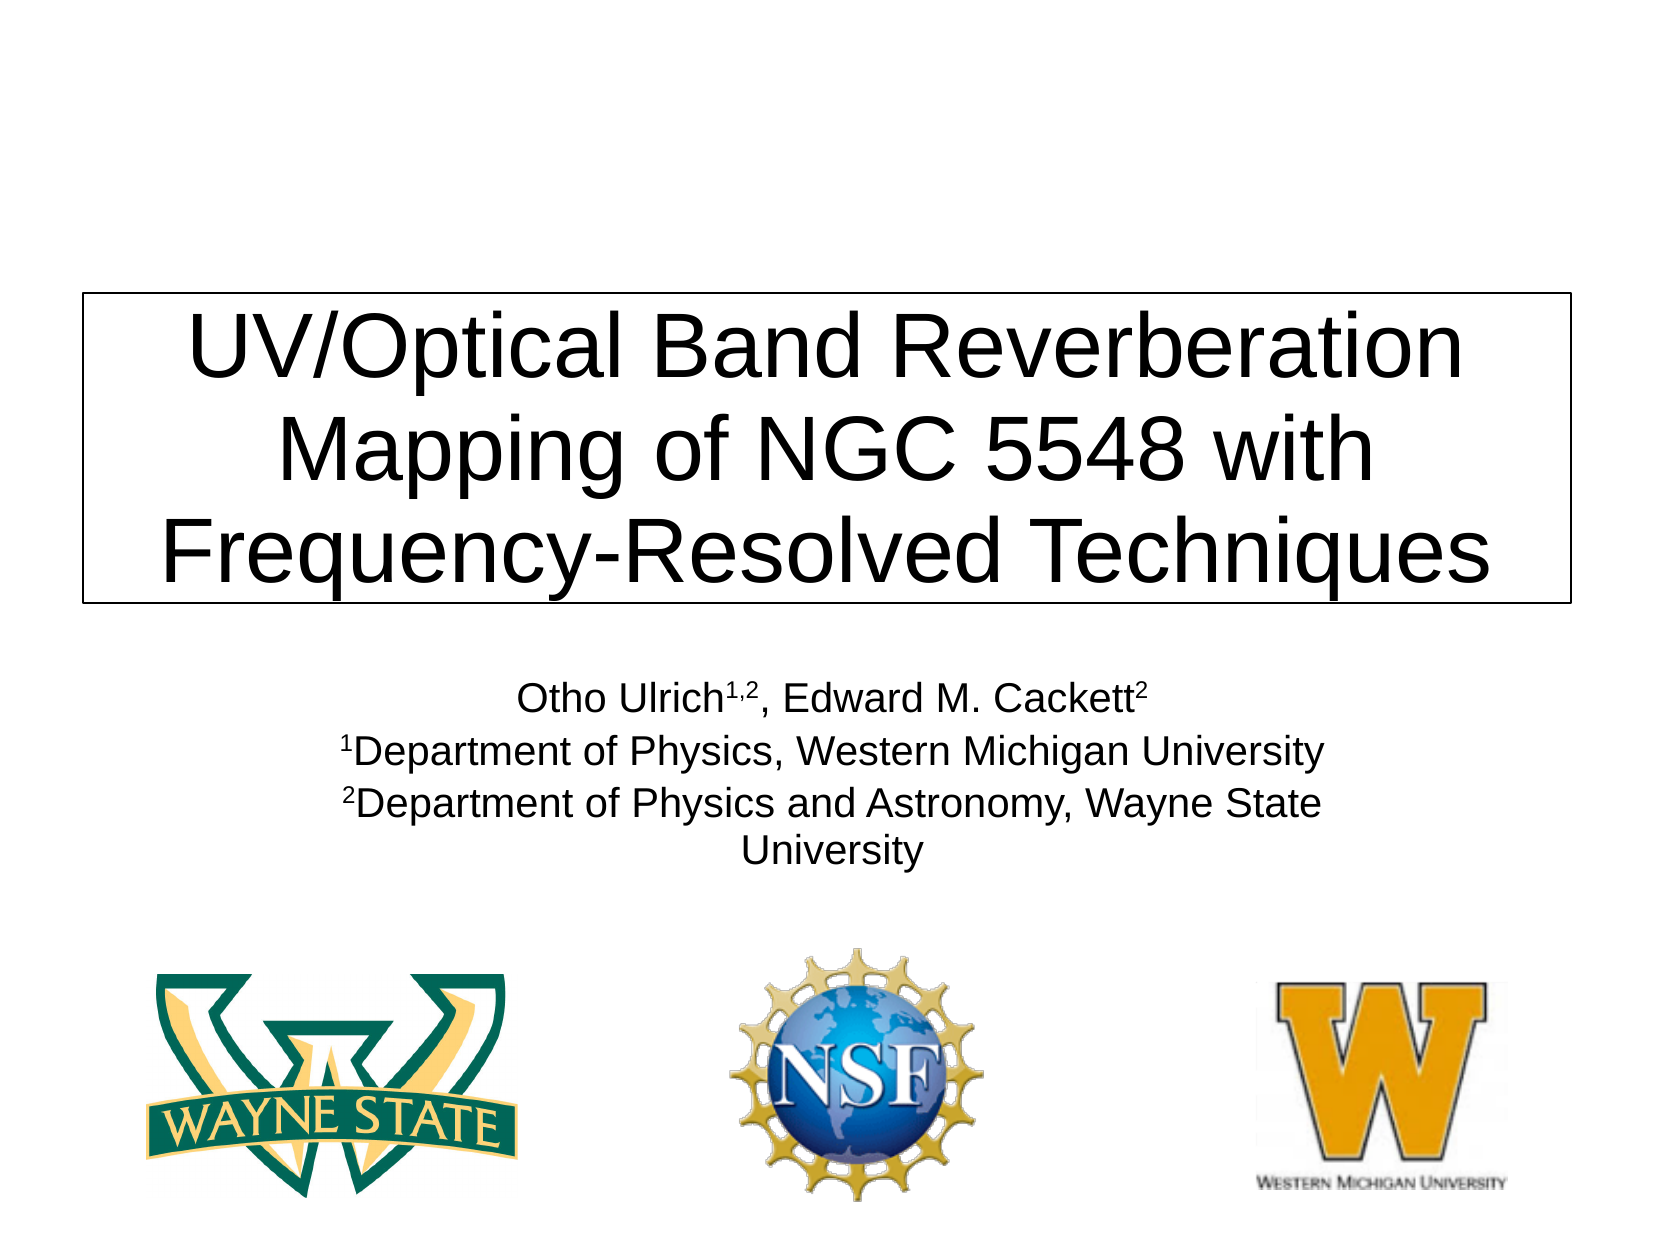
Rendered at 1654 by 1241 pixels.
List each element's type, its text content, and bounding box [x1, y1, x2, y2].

title UV/Optical Band Reverberation Mapping of NGC 5548 with Frequency-Resolved Techniques [82, 293, 1571, 604]
picture [146, 974, 518, 1198]
picture [1255, 981, 1508, 1190]
picture [727, 944, 987, 1206]
subtitle Otho Ulrich1,2, Edward M. Cackett2 1Department of Physics, Western Michigan University 2Department of Physics and Astronomy, Wayne State University [270, 675, 1396, 1035]
